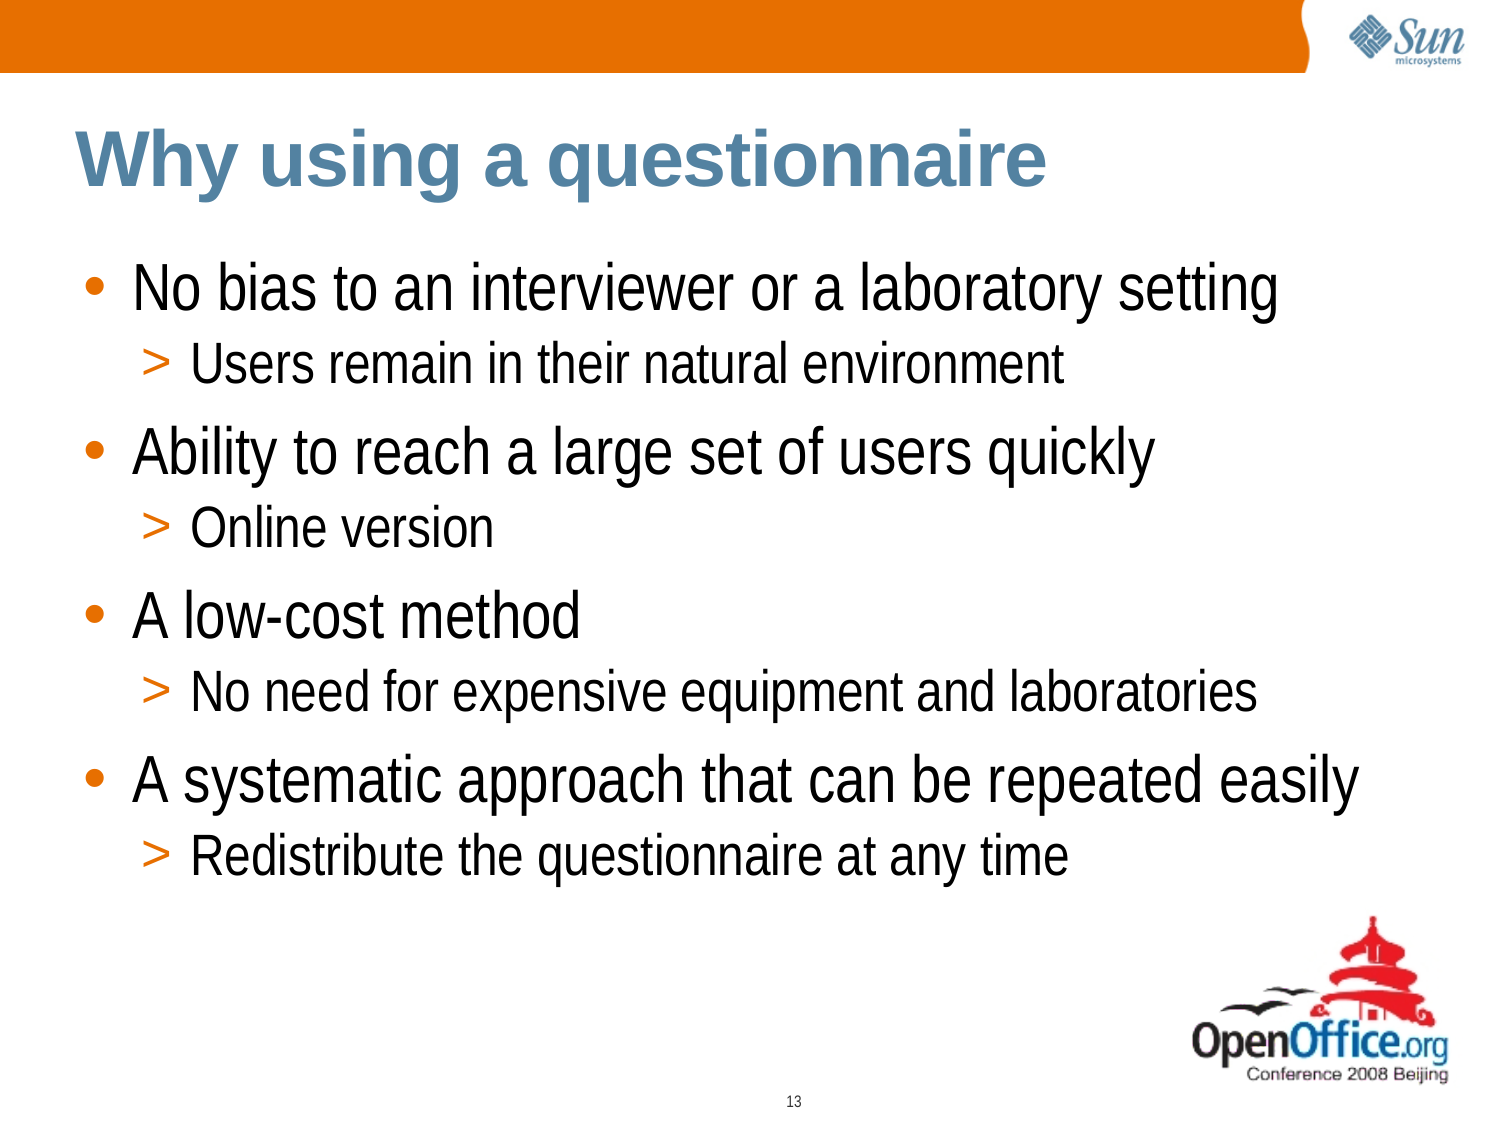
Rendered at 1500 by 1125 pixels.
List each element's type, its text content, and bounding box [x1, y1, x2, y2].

picture [1179, 906, 1463, 1105]
picture [0, 0, 1500, 73]
list No bias to an interviewer or a laboratory setting Users remain in their natural environment Ability to reach a large set of users quickly Online version A low-cost method No need for expensive equipment and laboratories A systematic approach that can be repeated easily Redistribute the questionnaire at any time [64, 258, 1401, 1062]
title Why using a questionnaire [75, 123, 1437, 227]
